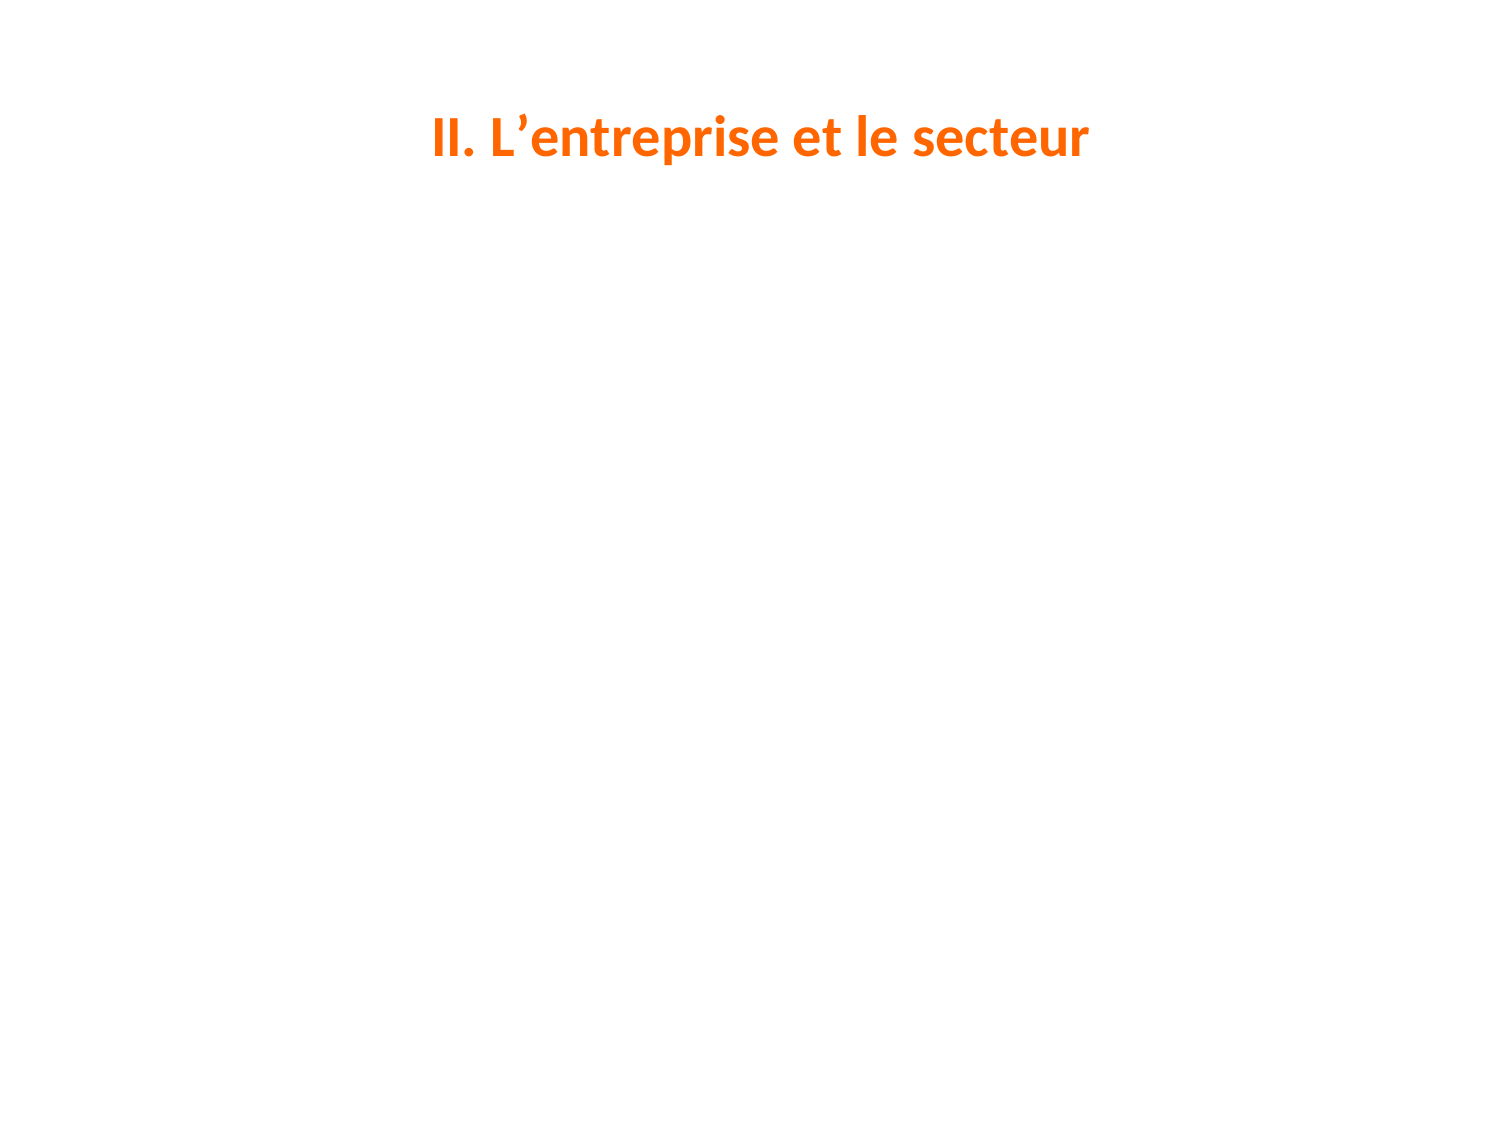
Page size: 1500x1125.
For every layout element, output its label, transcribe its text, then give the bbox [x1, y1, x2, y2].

text_box II. L’entreprise et le secteur [431, 112, 1092, 171]
